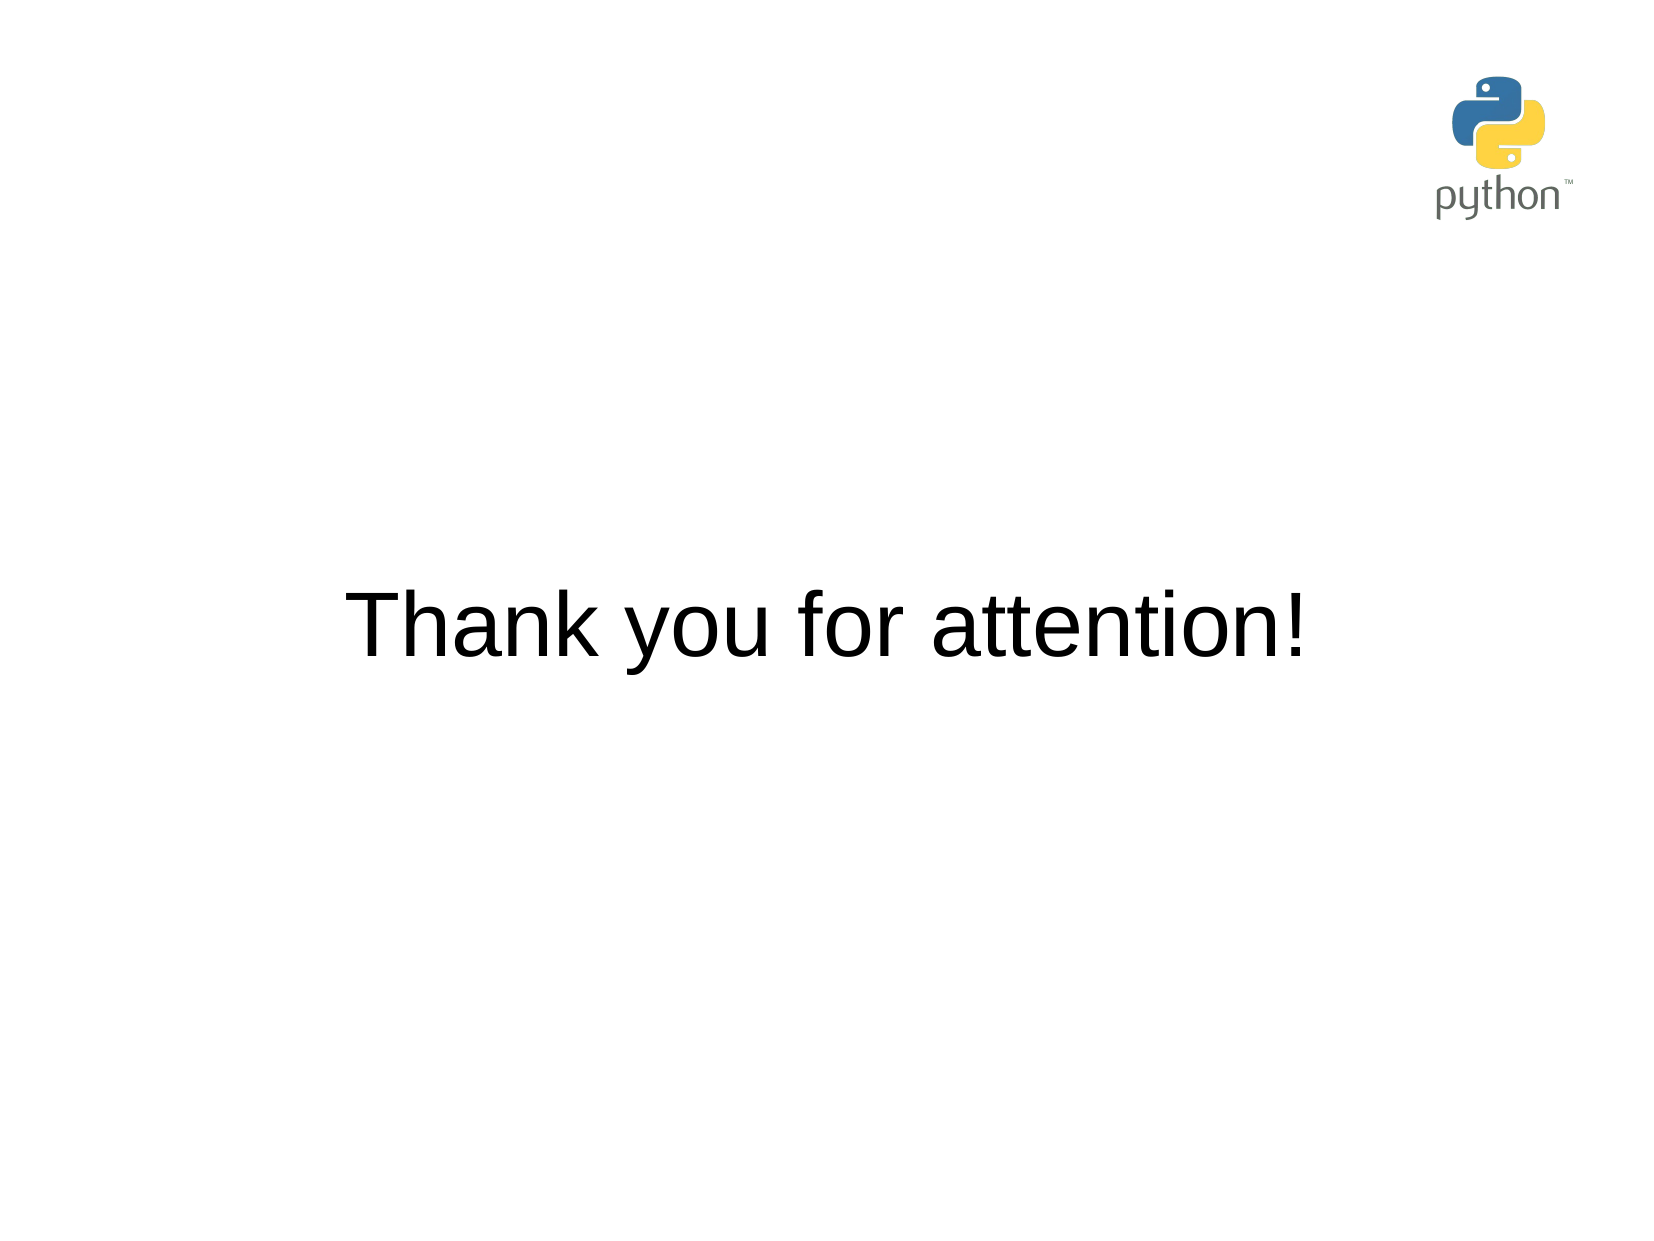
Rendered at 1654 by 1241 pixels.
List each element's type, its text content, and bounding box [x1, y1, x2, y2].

text_box Thank you for attention! [303, 556, 1351, 684]
picture [1369, 76, 1629, 223]
